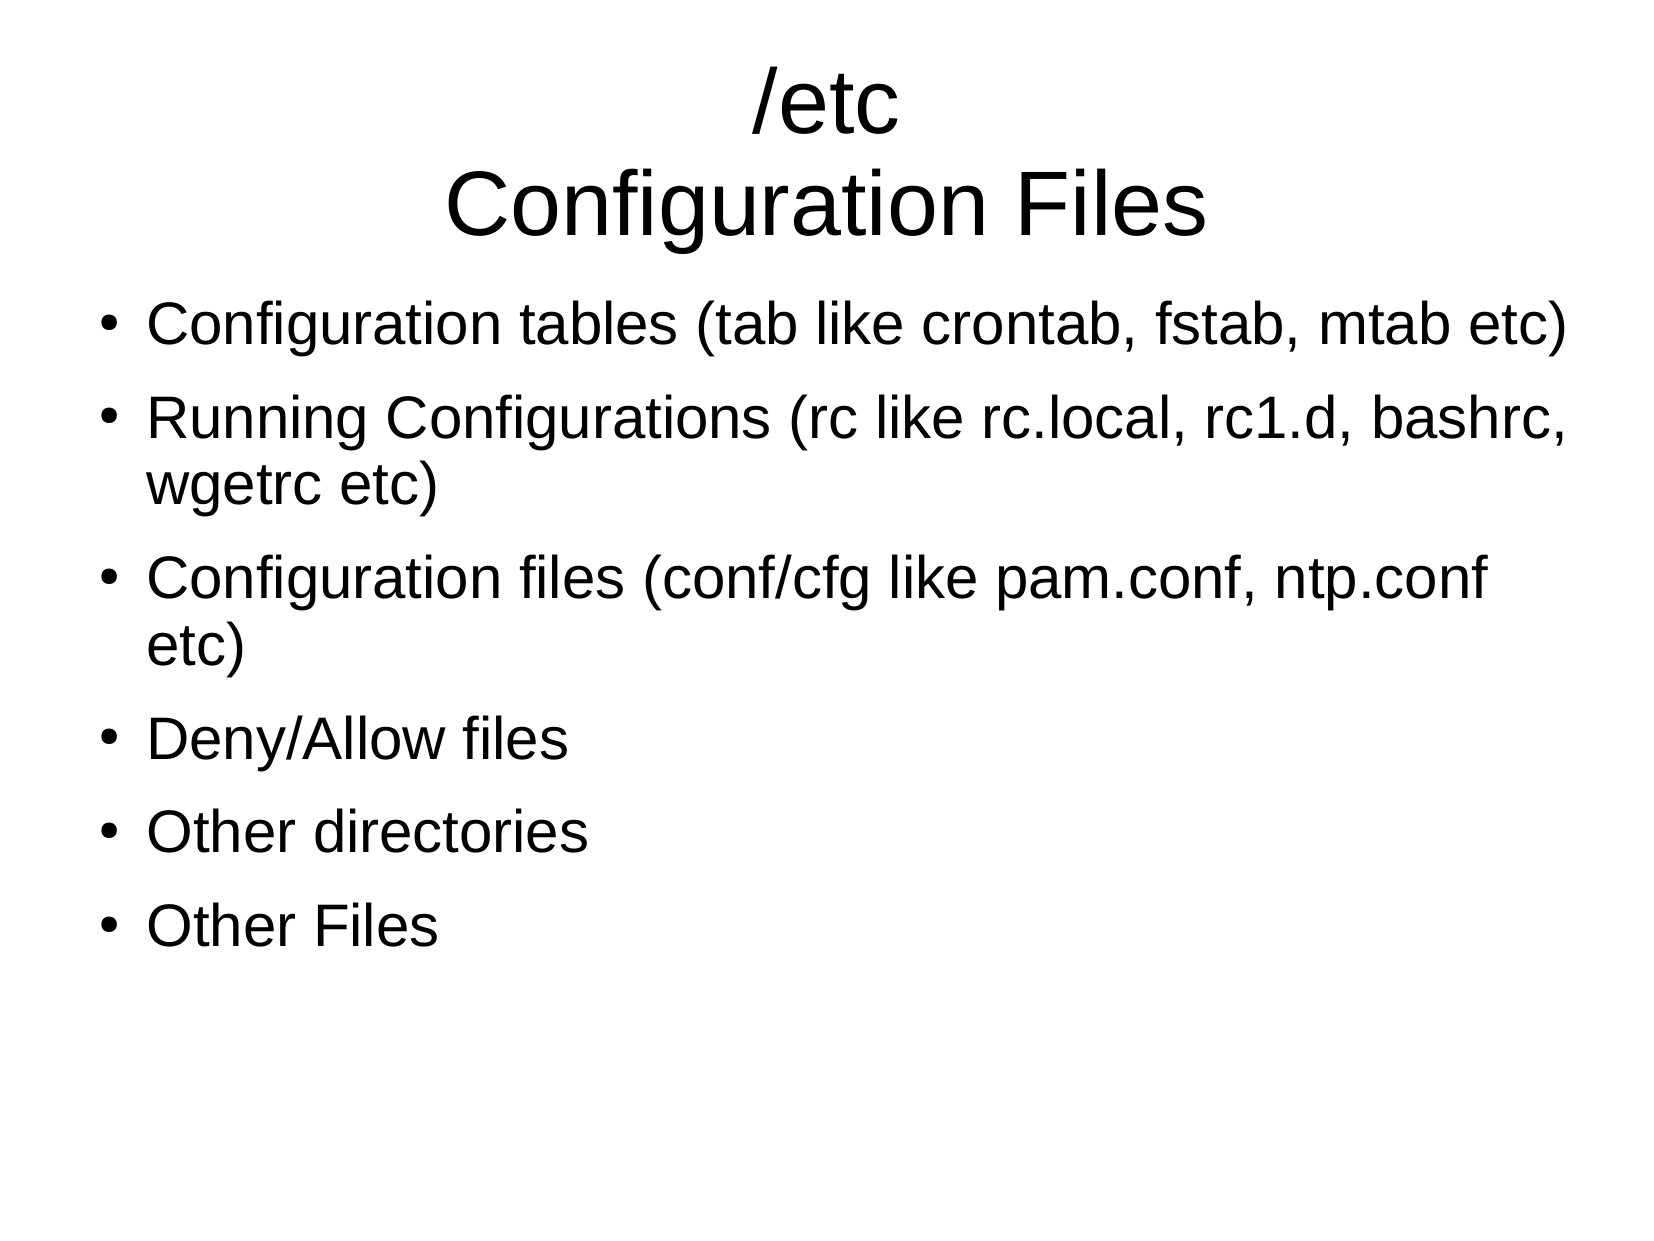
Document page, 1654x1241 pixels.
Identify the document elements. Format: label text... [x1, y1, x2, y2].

title /etc Configuration Files [82, 49, 1571, 257]
list Configuration tables (tab like crontab, fstab, mtab etc) Running Configurations (rc like rc.local, rc1.d, bashrc, wgetrc etc) Configuration files (conf/cfg like pam.conf, ntp.conf etc) Deny/Allow files Other directories Other Files [82, 290, 1571, 1010]
